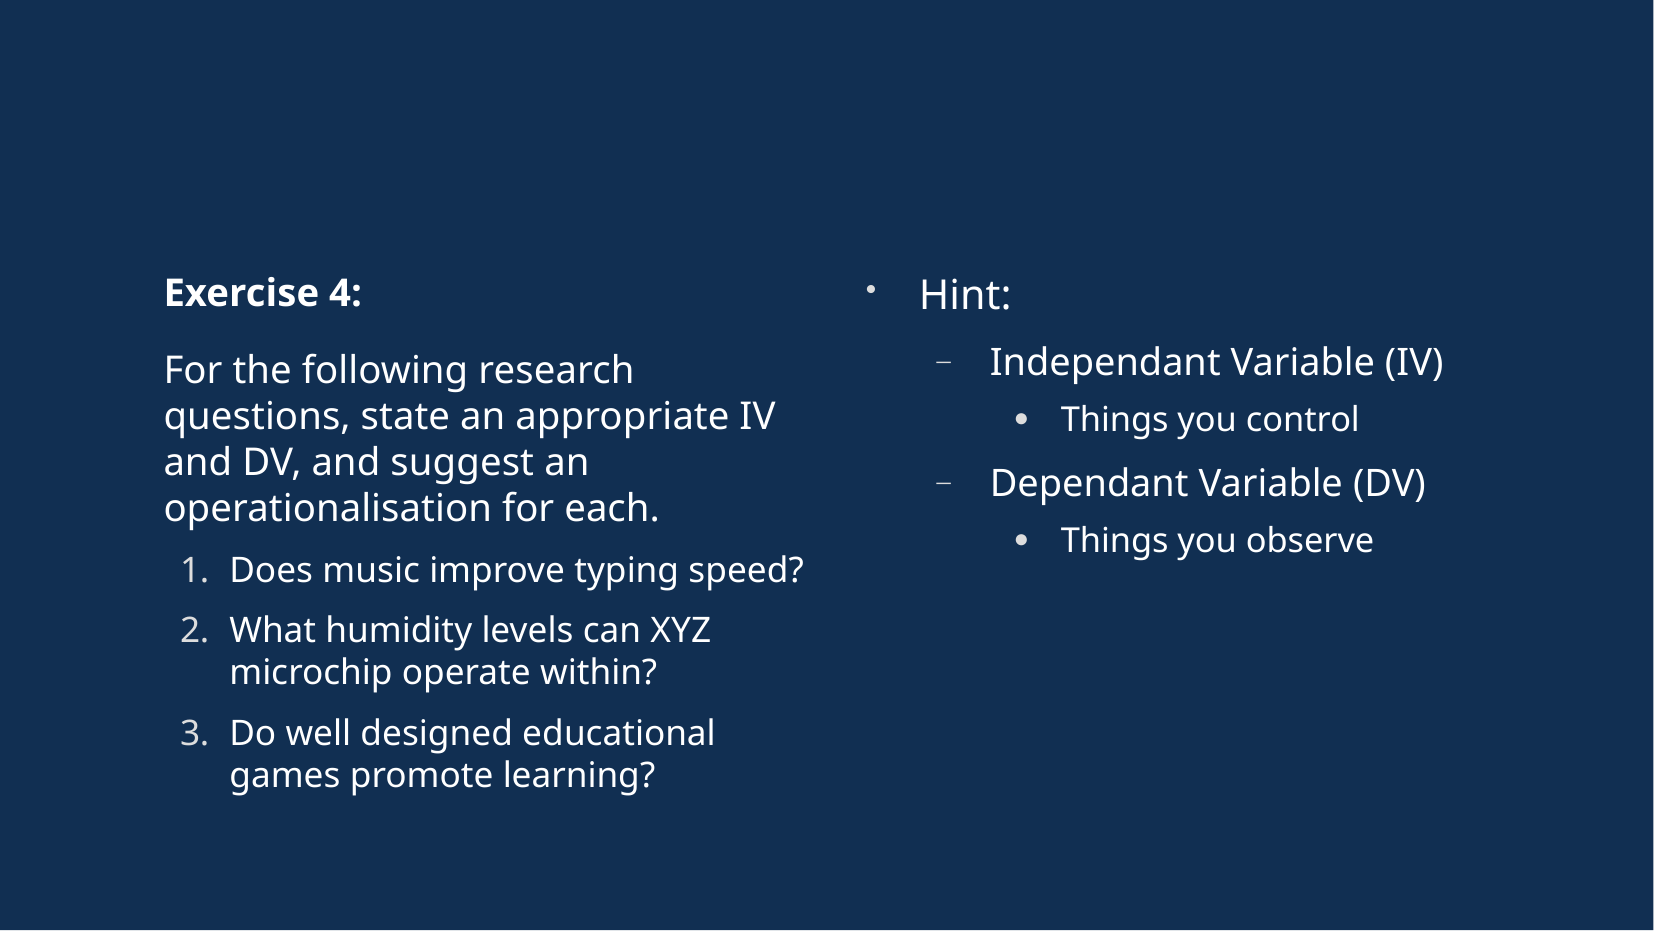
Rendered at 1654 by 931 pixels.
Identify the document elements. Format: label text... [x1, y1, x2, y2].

list Exercise 4: For the following research questions, state an appropriate IV and DV, and suggest an operationalisation for each. Does music improve typing speed? What humidity levels can XYZ microchip operate within? Do well designed educational games promote learning? [97, 268, 813, 806]
list Hint: Independant Variable (IV) Things you control Dependant Variable (DV) Things you observe [848, 268, 1563, 806]
